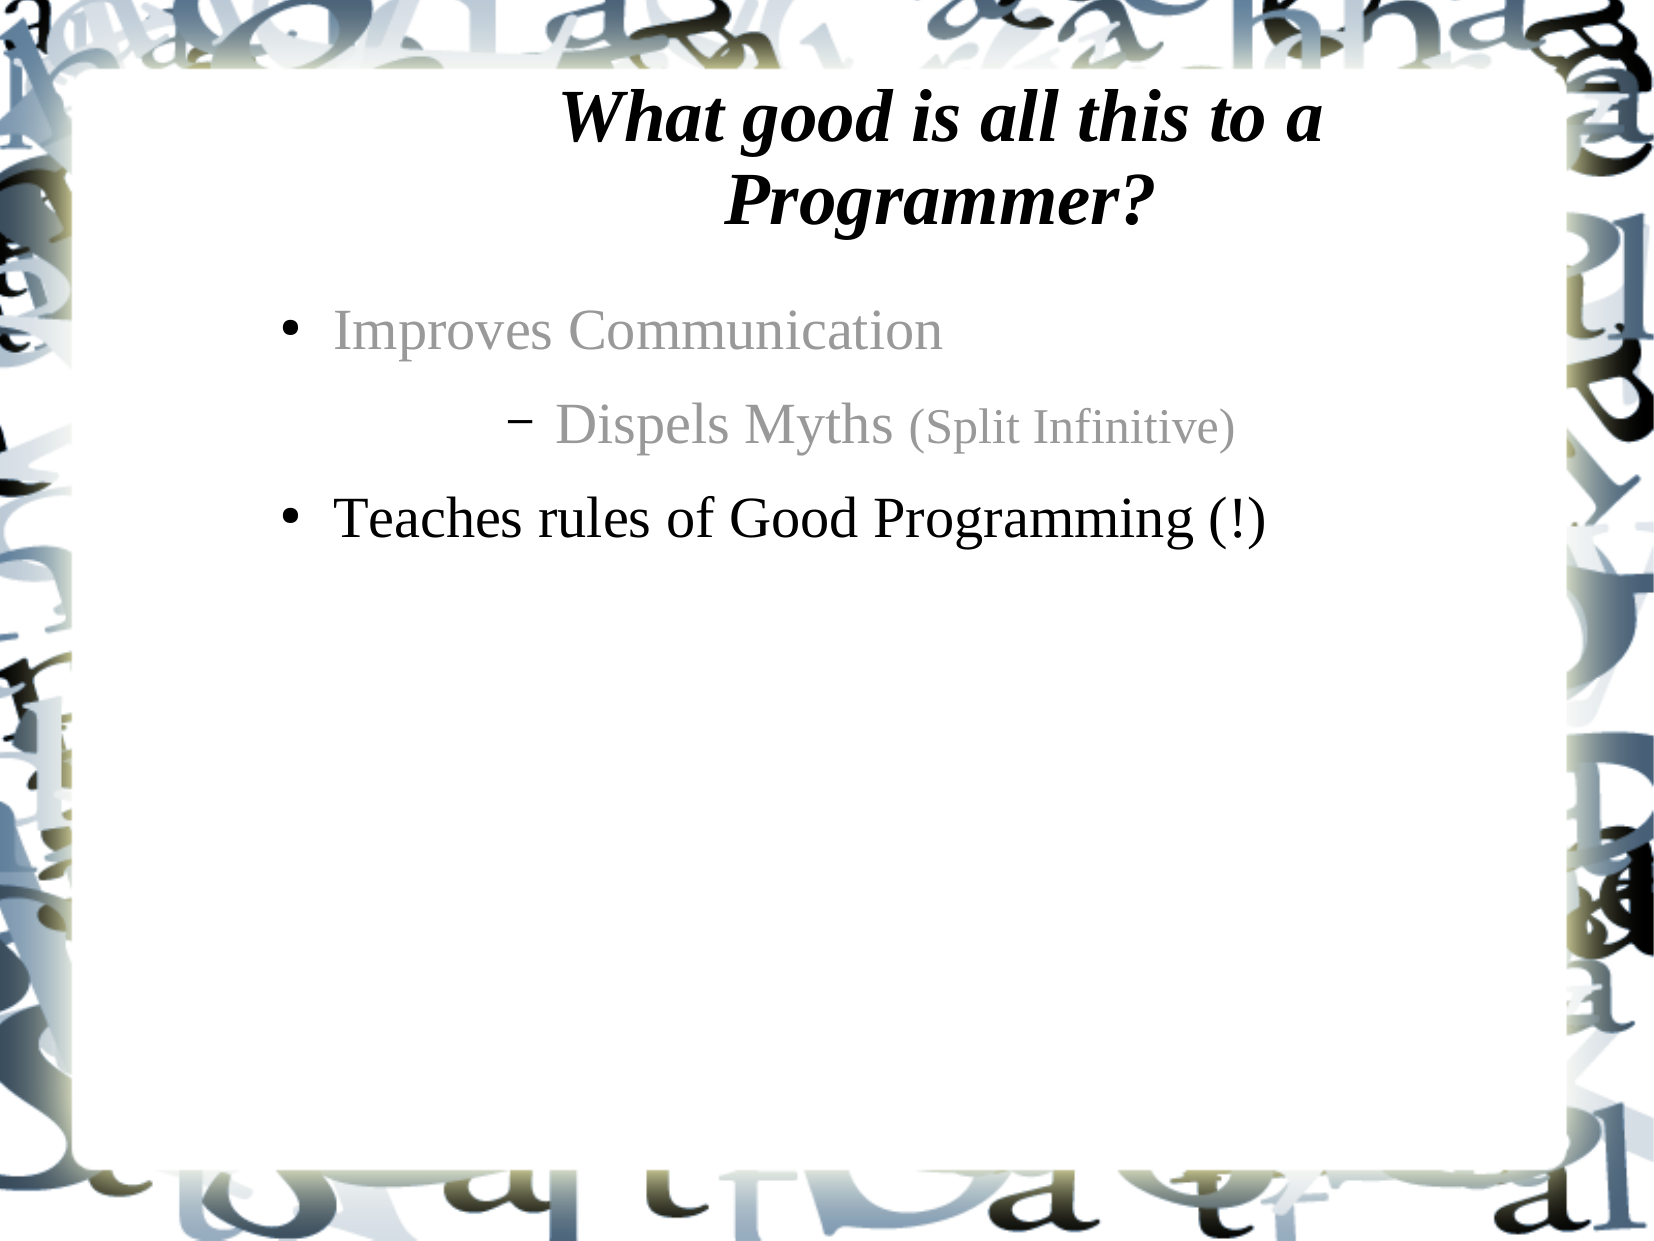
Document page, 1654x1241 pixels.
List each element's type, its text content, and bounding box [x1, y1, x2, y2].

text_box Improves Communication Dispels Myths (Split Infinitive) Teaches rules of Good Programming (!) [262, 297, 1388, 1163]
text_box What good is all this to a Programmer? [450, 75, 1361, 270]
picture [0, 0, 1654, 1241]
